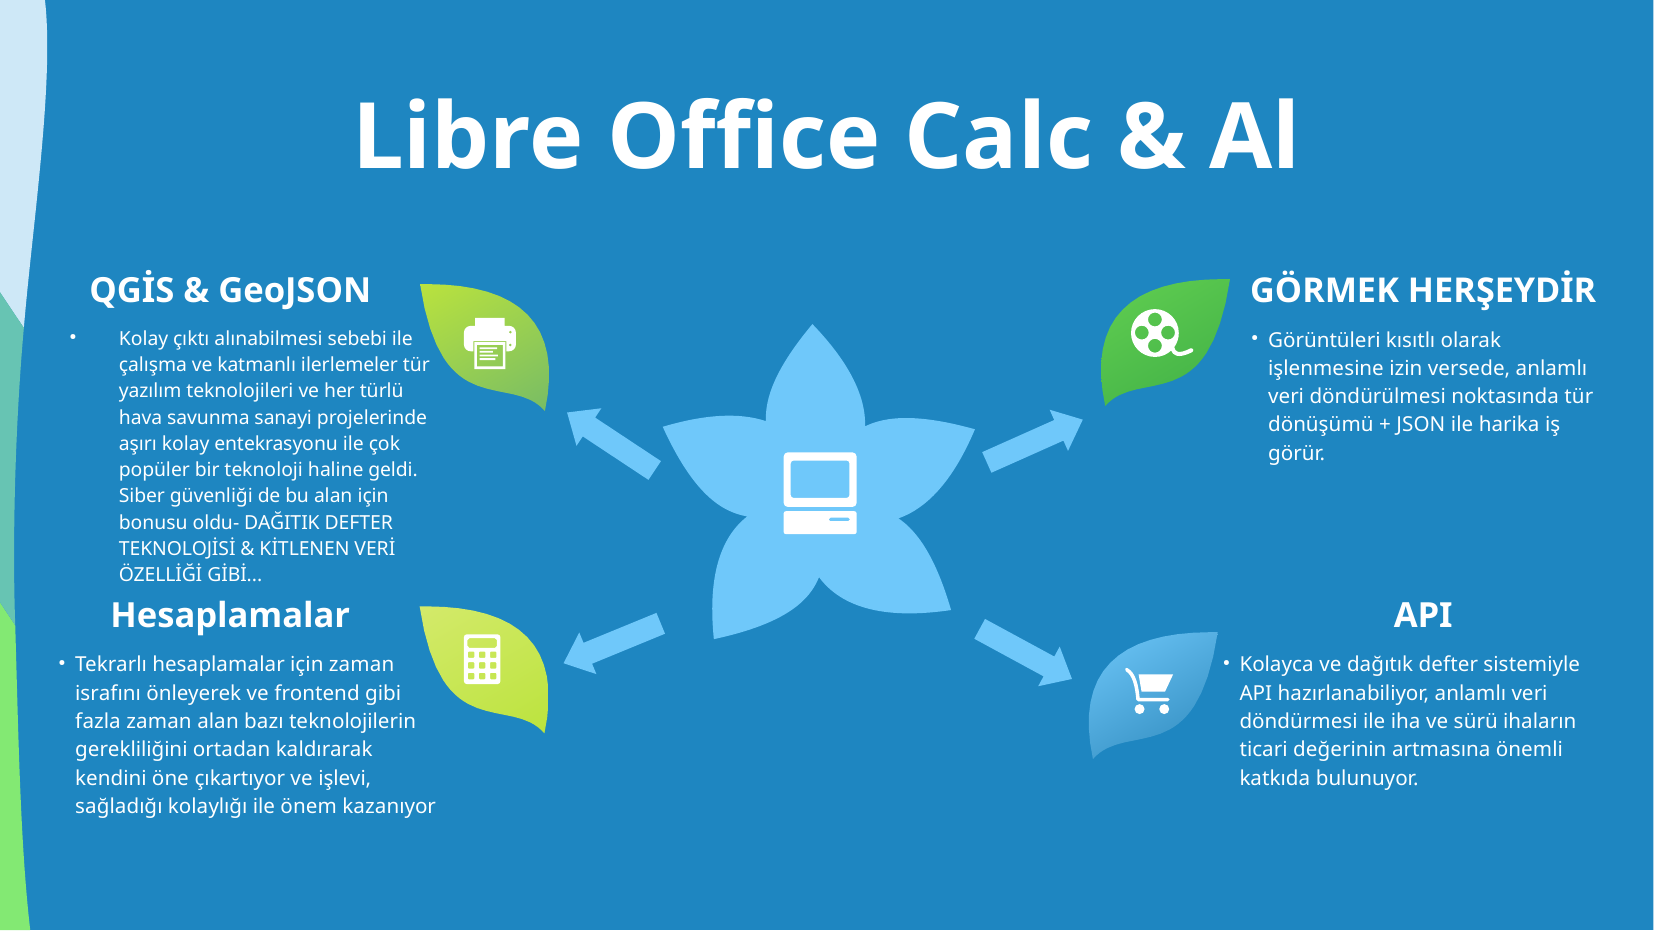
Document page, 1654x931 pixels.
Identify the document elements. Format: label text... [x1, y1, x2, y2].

text_box [974, 618, 1072, 687]
text_box [1101, 279, 1231, 407]
text_box [982, 409, 1083, 473]
list Tekrarlı hesaplamalar için zaman israfını önleyerek ve frontend gibi fazla zaman alan bazı teknolojilerin gerekliliğini ortadan kaldırarak kendini öne çıkartıyor ve işlevi, sağladığı kolaylığı ile önem kazanıyor [53, 649, 443, 827]
subtitle API [1246, 590, 1601, 638]
text_box [563, 612, 666, 675]
text_box [419, 606, 549, 734]
subtitle GÖRMEK HERŞEYDİR [1246, 265, 1601, 313]
subtitle Hesaplamalar [53, 590, 408, 638]
subtitle QGİS & GeoJSON [53, 265, 408, 313]
title Libre Office Calc & Al [82, 59, 1571, 207]
text_box [567, 408, 661, 480]
list Kolay çıktı alınabilmesi sebebi ile çalışma ve katmanlı ilerlemeler tür yazılım teknolojileri ve her türlü hava savunma sanayi projelerinde aşırı kolay entekrasyonu ile çok popüler bir teknoloji haline geldi. Siber güvenliği de bu alan için bonusu oldu- DAĞITIK DEFTER TEKNOLOJİSİ & KİTLENEN VERİ ÖZELLİĞİ GİBİ... [53, 324, 443, 591]
list Görüntüleri kısıtlı olarak işlenmesine izin versede, anlamlı veri döndürülmesi noktasında tür dönüşümü + JSON ile harika iş görür. [1246, 324, 1601, 473]
text_box [1088, 632, 1218, 760]
text_box [662, 324, 975, 640]
list Kolayca ve dağıtık defter sistemiyle API hazırlanabiliyor, anlamlı veri döndürmesi ile iha ve sürü ihaların ticari değerinin artmasına önemli katkıda bulunuyor. [1217, 649, 1601, 798]
text_box [420, 284, 550, 412]
